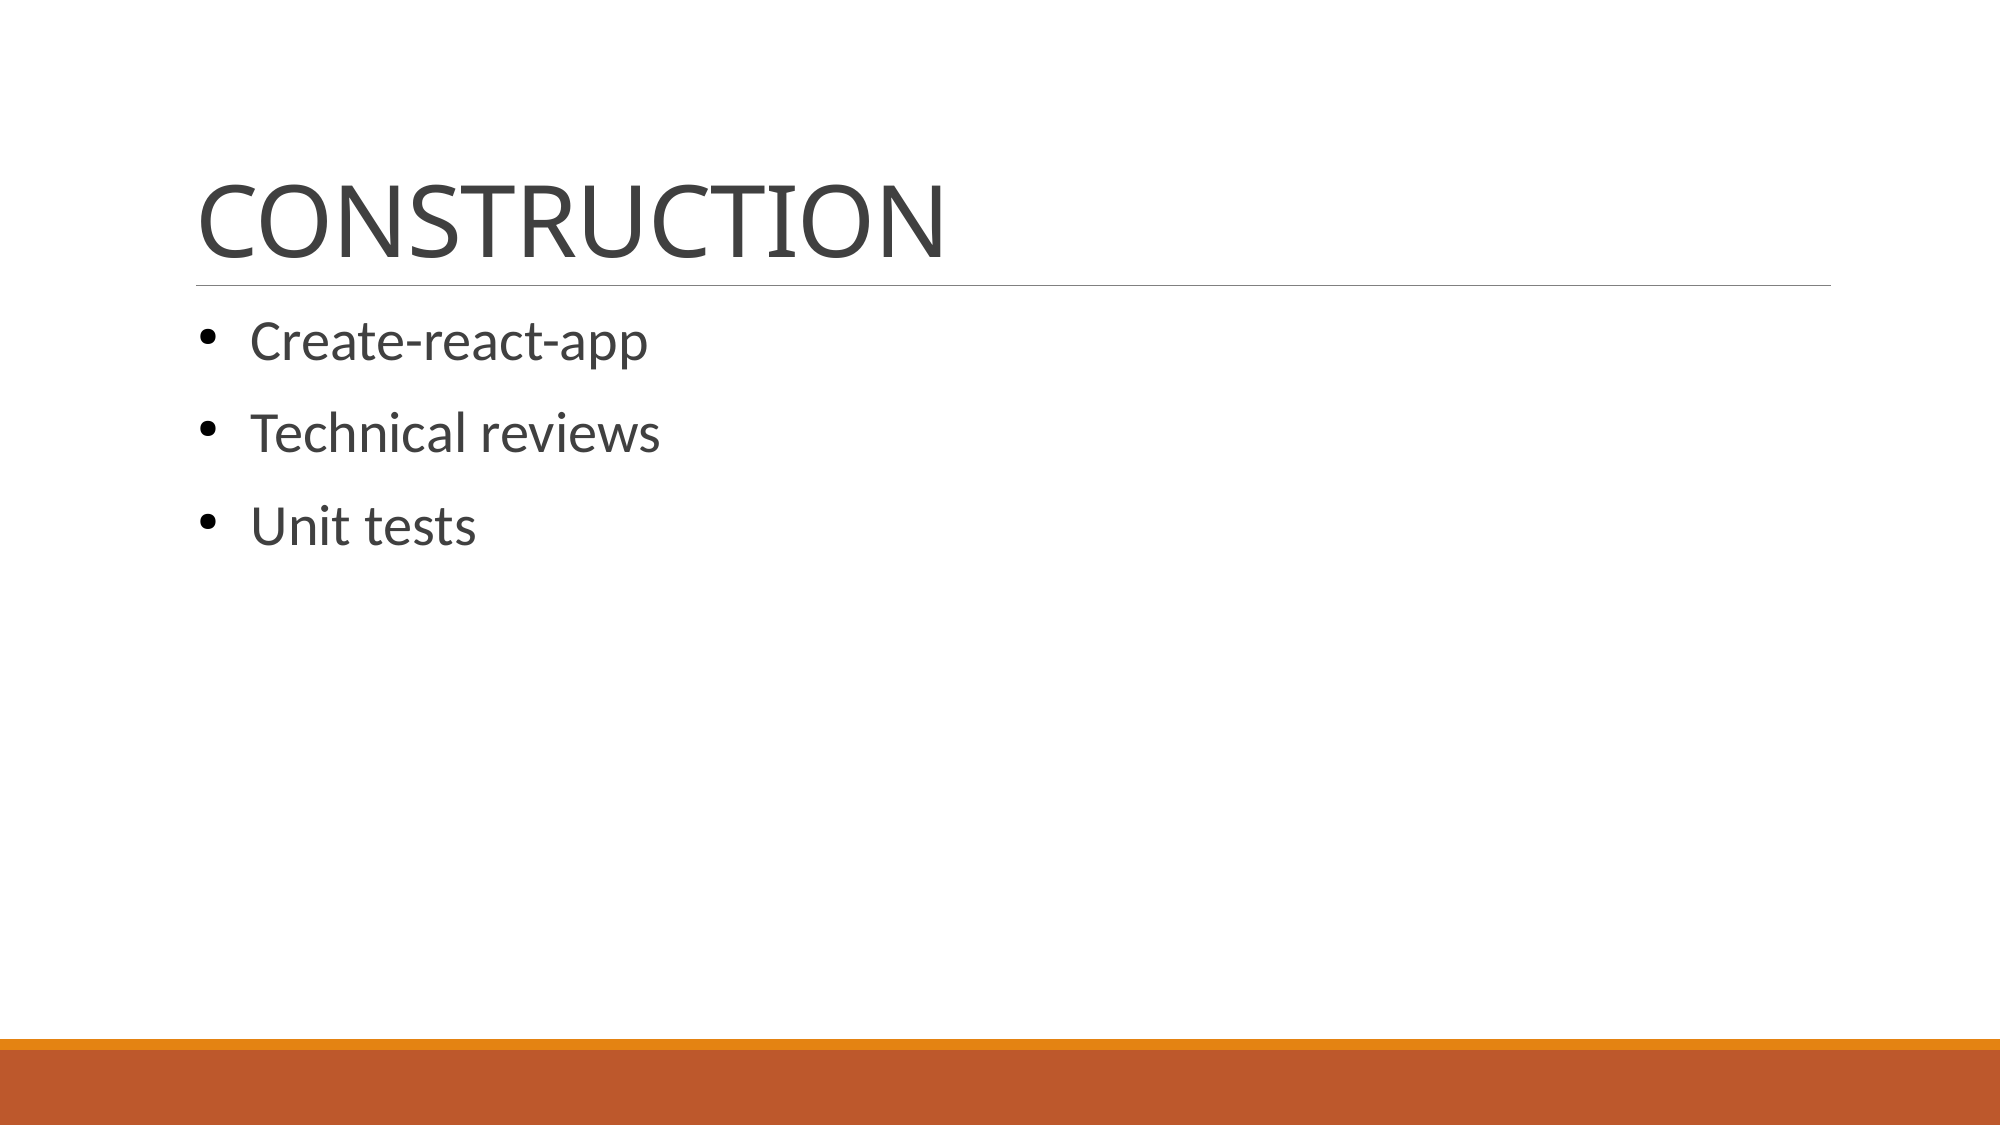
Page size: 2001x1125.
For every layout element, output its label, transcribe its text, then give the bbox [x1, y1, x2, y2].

list Create-react-app Technical reviews Unit tests [180, 302, 1830, 963]
title CONSTRUCTION [180, 47, 1830, 285]
